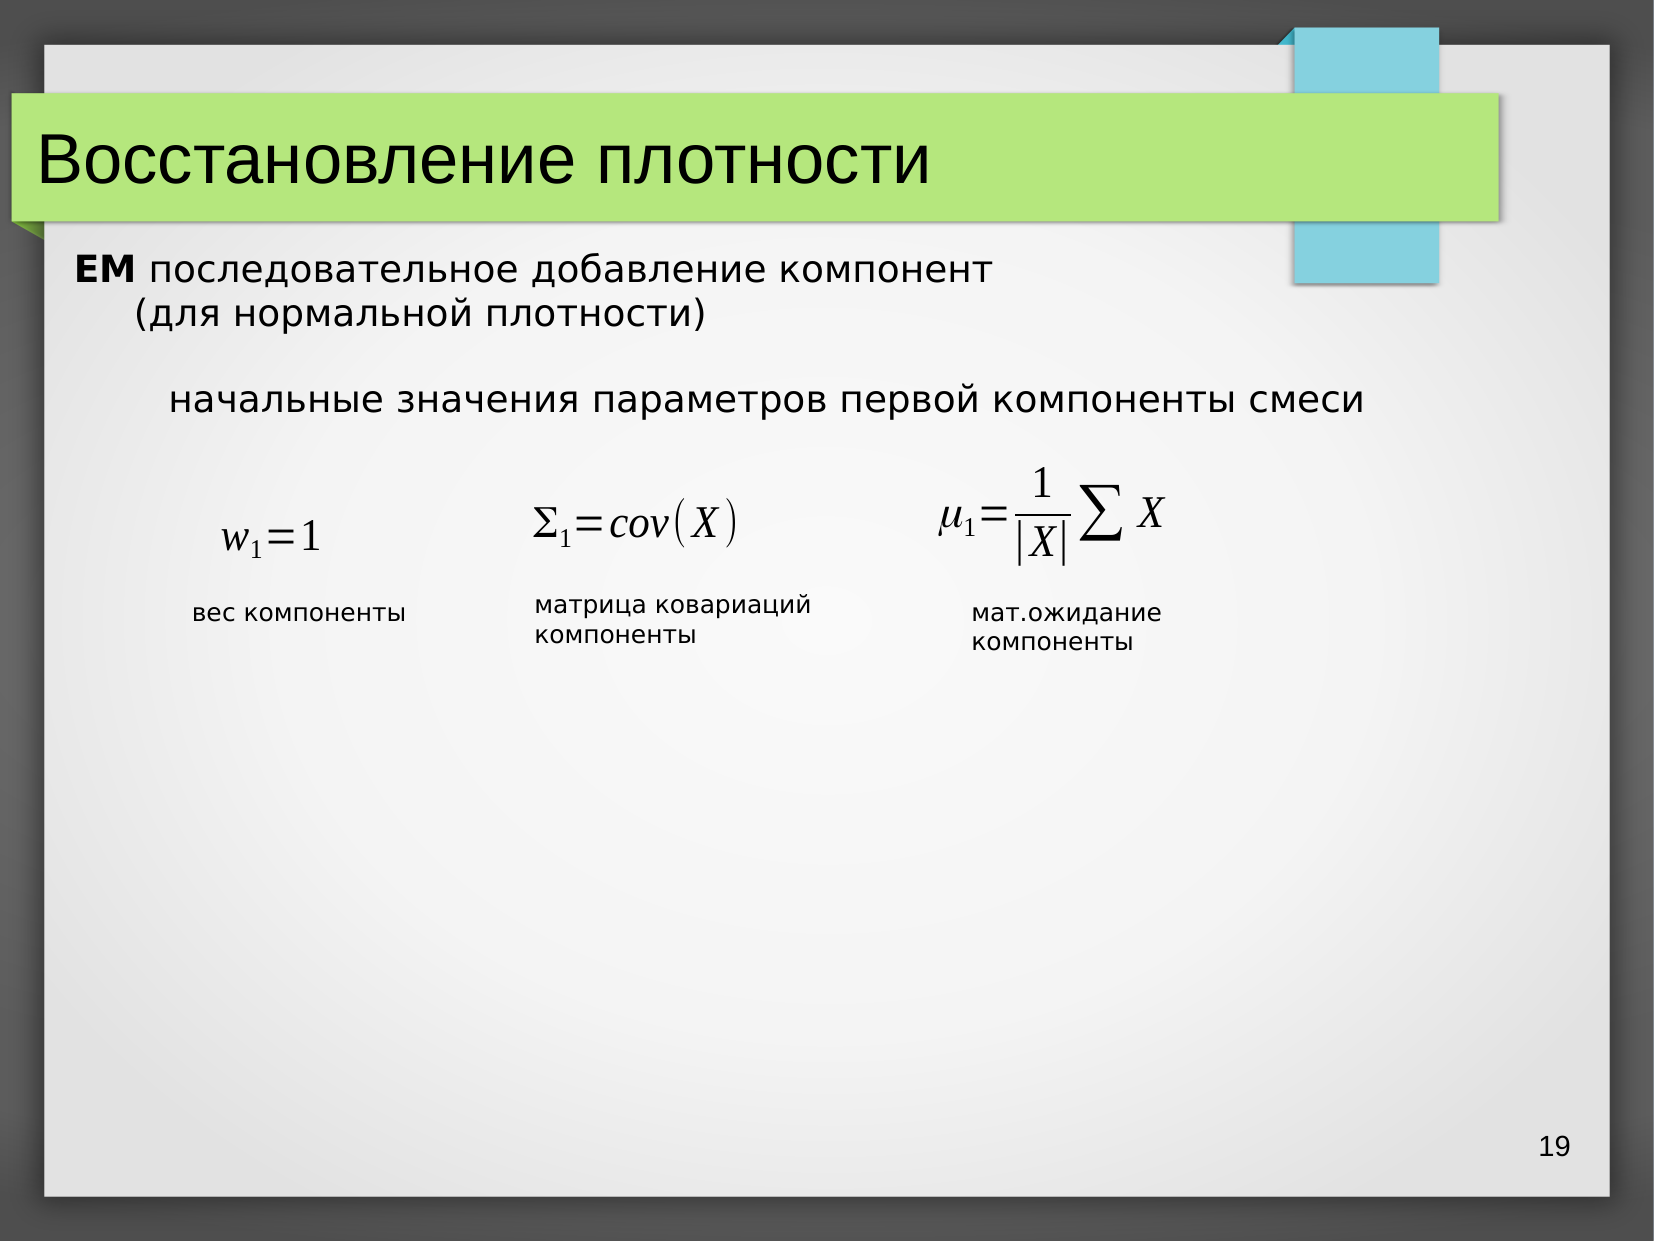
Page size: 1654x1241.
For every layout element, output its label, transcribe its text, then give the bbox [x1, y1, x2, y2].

chart [931, 473, 1174, 572]
text_box матрица ковариаций компоненты [519, 583, 839, 660]
text_box начальные значения параметров первой компоненты смеси [153, 370, 1441, 473]
text_box мат.ожидание компоненты [956, 590, 1276, 667]
text_box EM последовательное добавление компонент (для нормальной плотности) [59, 240, 1087, 347]
picture [0, 0, 1654, 1241]
chart [525, 496, 745, 556]
text_box вес компоненты [177, 590, 438, 646]
title Восстановление плотности [35, 118, 1489, 200]
chart [212, 519, 328, 568]
